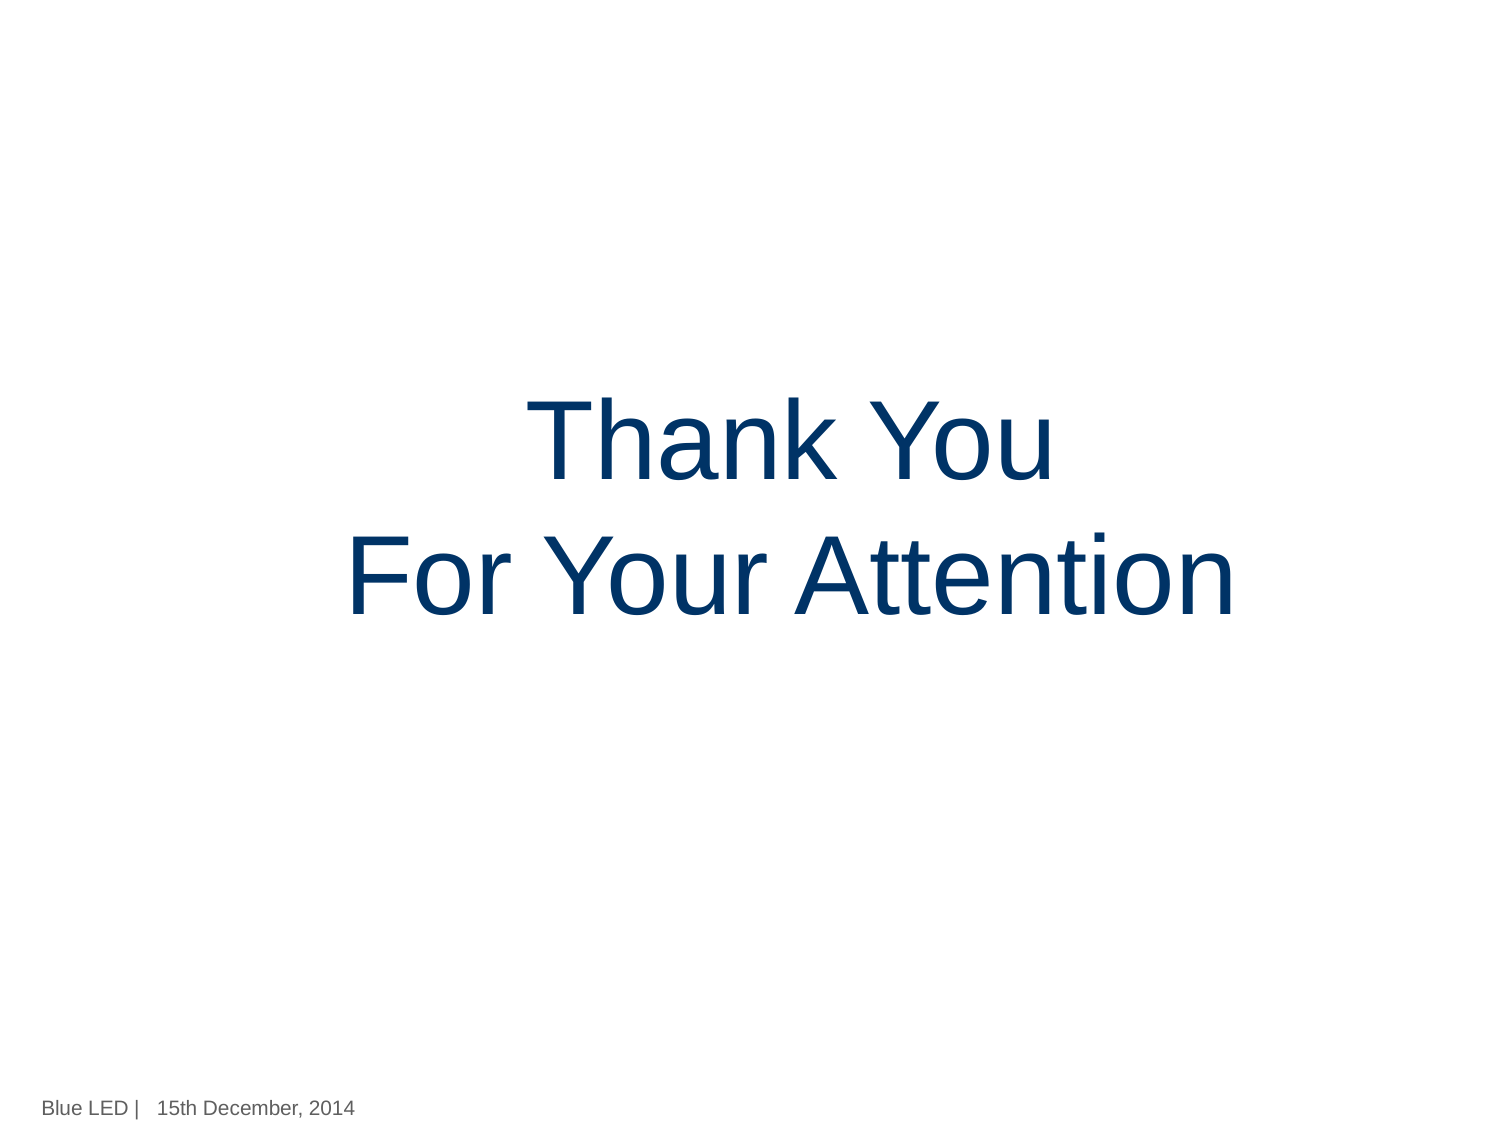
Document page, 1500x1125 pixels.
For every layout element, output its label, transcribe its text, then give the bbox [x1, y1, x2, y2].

footer Blue LED | 15th December, 2014 [41, 1087, 1022, 1125]
title Thank You For Your Attention [82, 467, 1500, 538]
